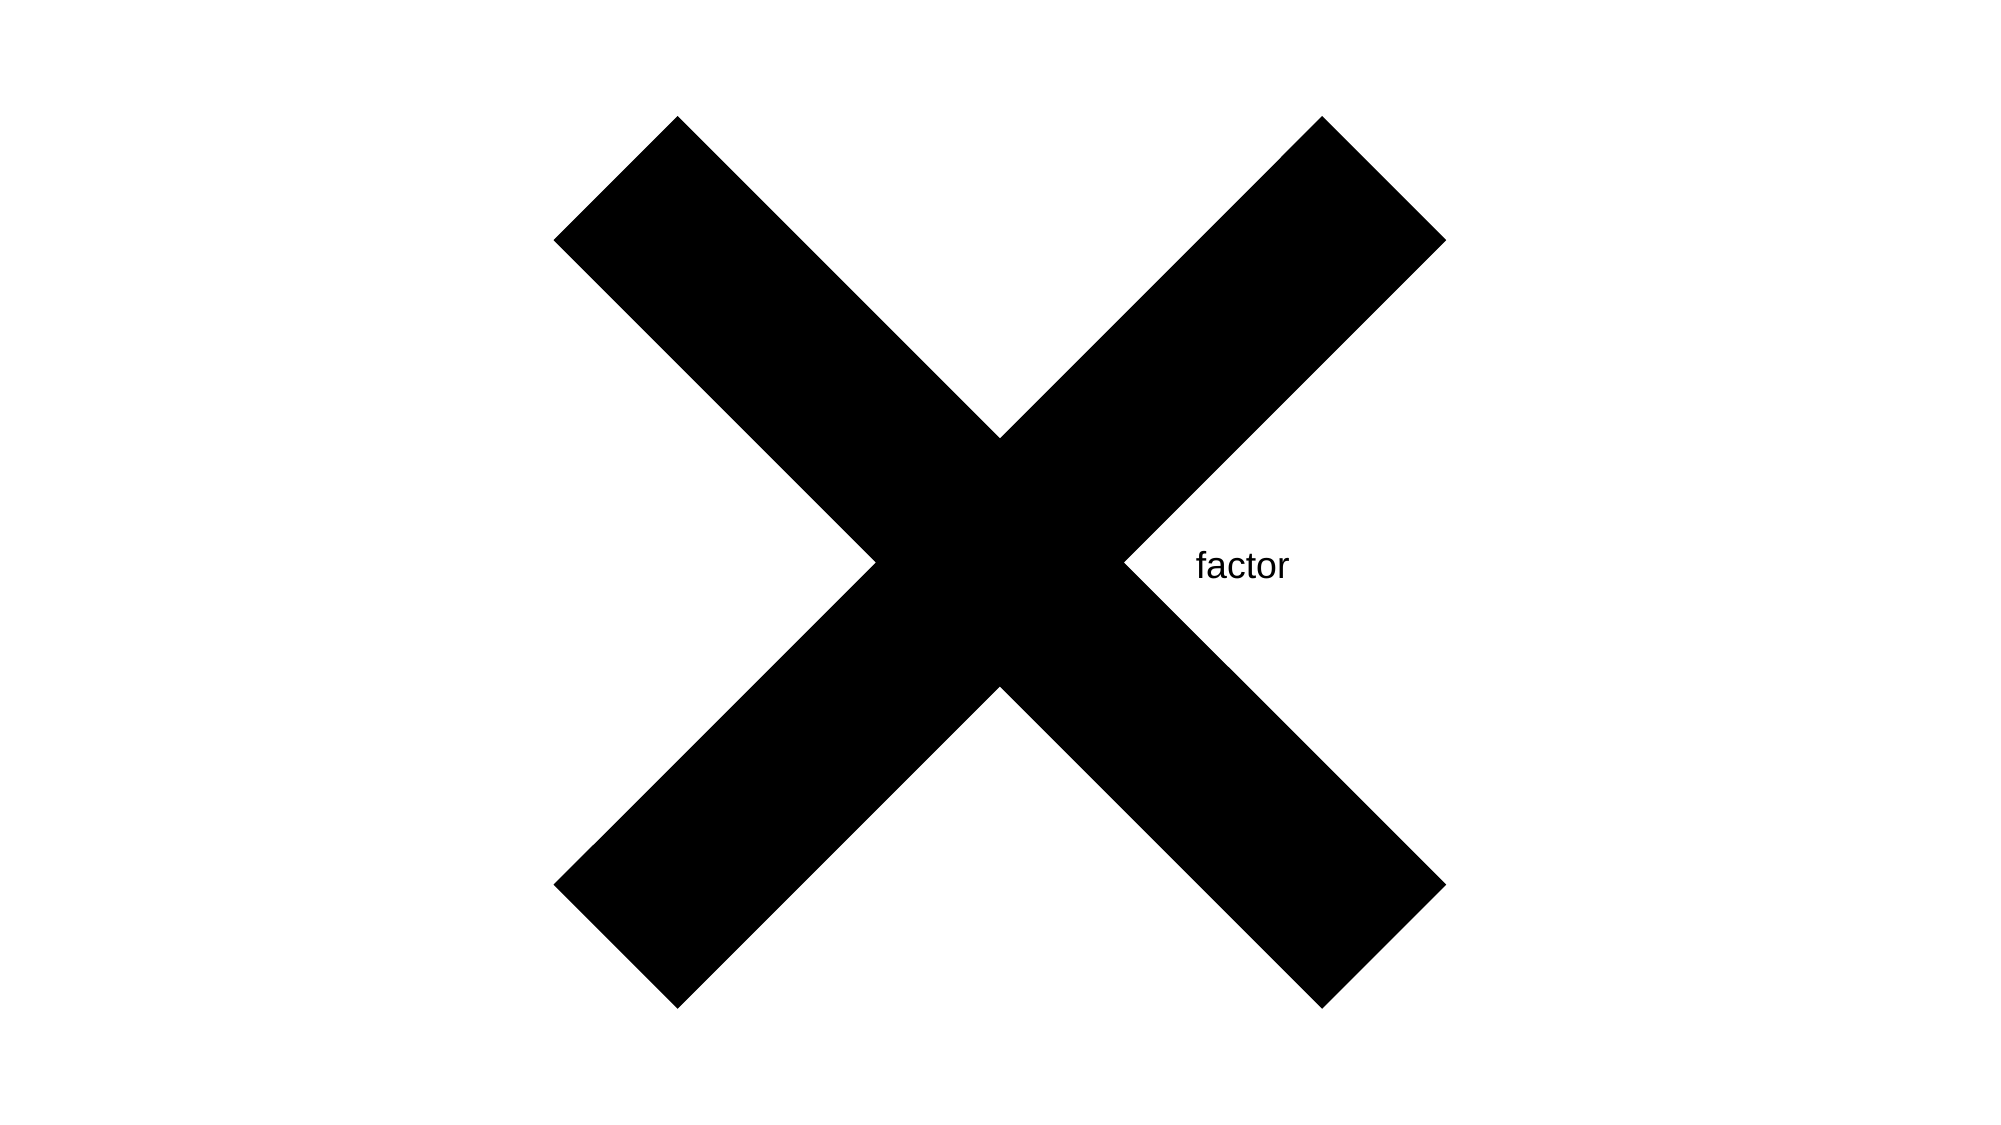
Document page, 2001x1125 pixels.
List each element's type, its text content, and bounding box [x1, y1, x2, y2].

text_box [555, 117, 1445, 1008]
text_box factor [1181, 537, 1654, 626]
